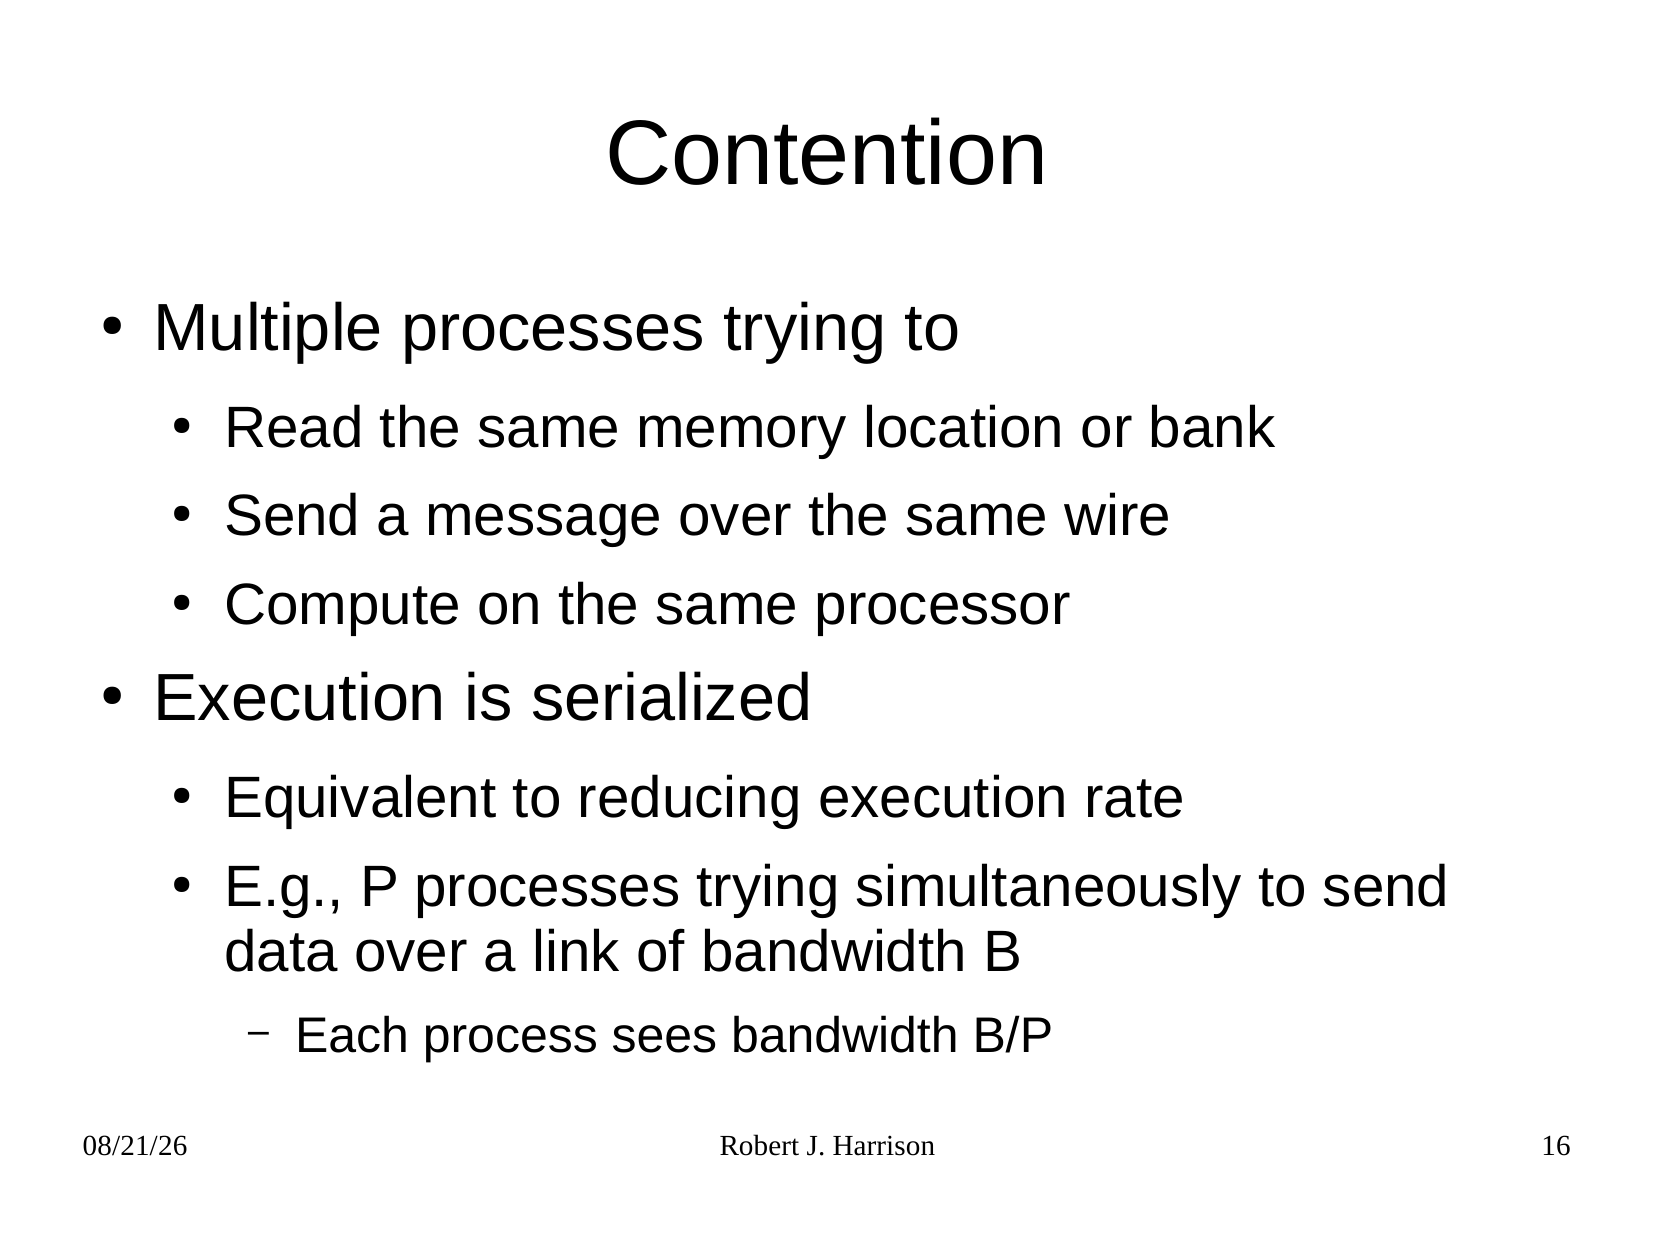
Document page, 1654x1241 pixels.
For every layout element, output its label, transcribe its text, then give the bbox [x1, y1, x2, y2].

list Multiple processes trying to Read the same memory location or bank Send a message over the same wire Compute on the same processor Execution is serialized Equivalent to reducing execution rate E.g., P processes trying simultaneously to send data over a link of bandwidth B Each process sees bandwidth B/P [82, 290, 1571, 1109]
title Contention [82, 56, 1571, 250]
